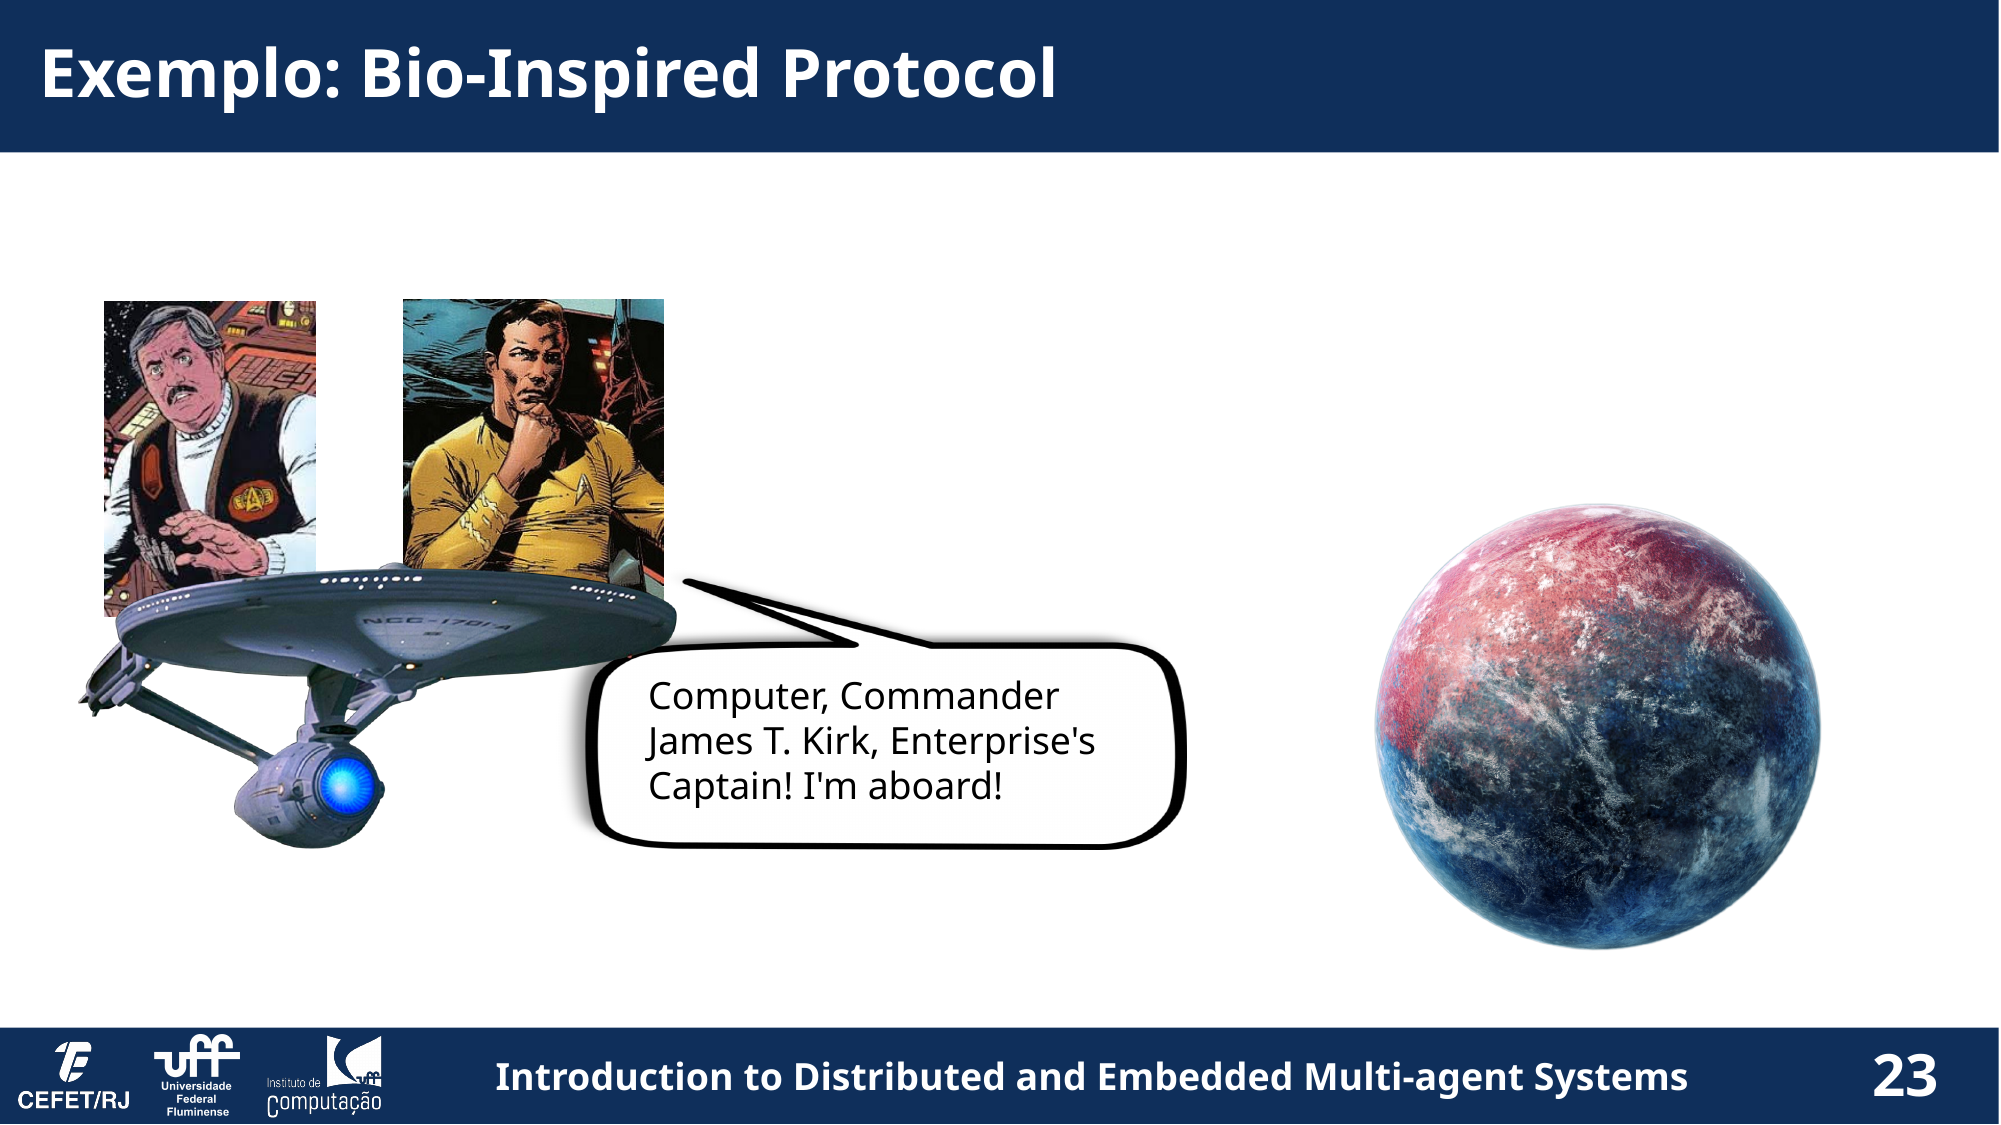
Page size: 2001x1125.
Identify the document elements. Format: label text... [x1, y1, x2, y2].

text_box Exemplo: Bio-Inspired Protocol [25, 23, 1999, 119]
picture [1373, 502, 1822, 951]
picture [77, 299, 1187, 850]
picture [18, 1021, 129, 1125]
text_box Computer, Commander James T. Kirk, Enterprise's Captain! I'm aboard! [633, 664, 1169, 860]
picture [153, 1033, 241, 1121]
picture [265, 1033, 383, 1118]
